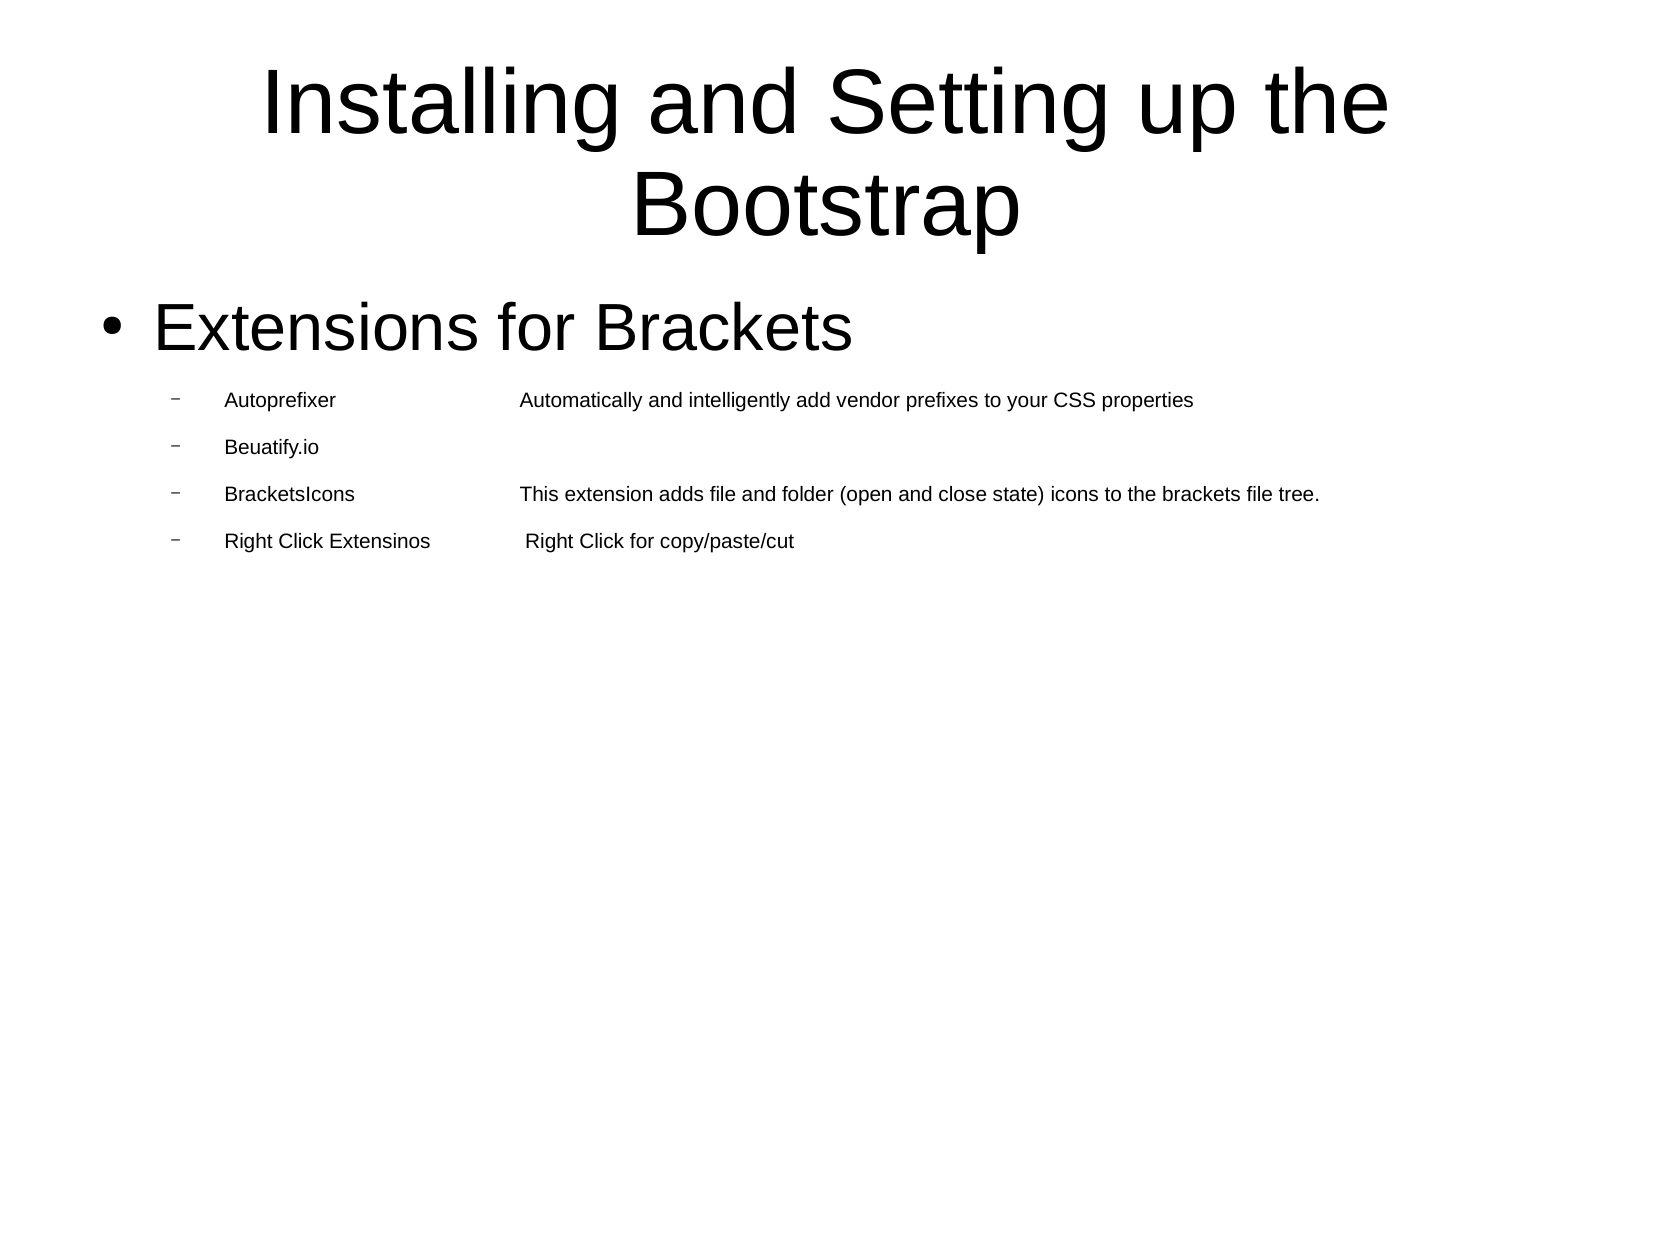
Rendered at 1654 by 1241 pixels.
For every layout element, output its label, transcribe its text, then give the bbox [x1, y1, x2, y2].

title Installing and Setting up the Bootstrap [82, 49, 1571, 257]
list Extensions for Brackets Autoprefixer Automatically and intelligently add vendor prefixes to your CSS properties Beuatify.io BracketsIcons This extension adds file and folder (open and close state) icons to the brackets file tree. Right Click Extensinos Right Click for copy/paste/cut [82, 290, 1560, 1170]
